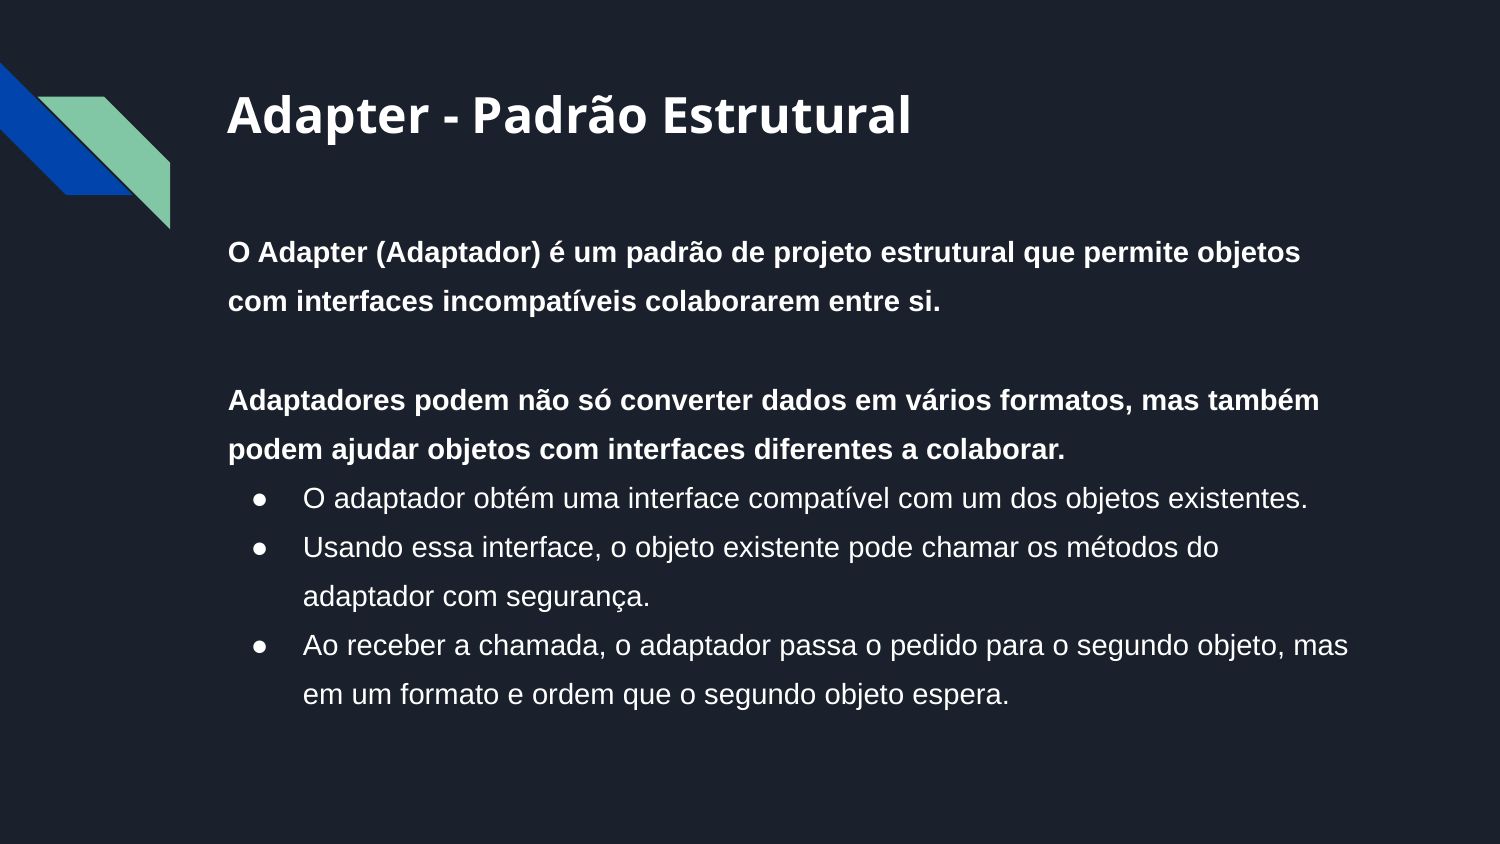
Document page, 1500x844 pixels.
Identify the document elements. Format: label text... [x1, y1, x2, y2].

title Adapter - Padrão Estrutural [212, 64, 1368, 192]
list O Adapter (Adaptador) é um padrão de projeto estrutural que permite objetos com interfaces incompatíveis colaborarem entre si. Adaptadores podem não só converter dados em vários formatos, mas também podem ajudar objetos com interfaces diferentes a colaborar. O adaptador obtém uma interface compatível com um dos objetos existentes. Usando essa interface, o objeto existente pode chamar os métodos do adaptador com segurança. Ao receber a chamada, o adaptador passa o pedido para o segundo objeto, mas em um formato e ordem que o segundo objeto espera. [212, 204, 1368, 770]
